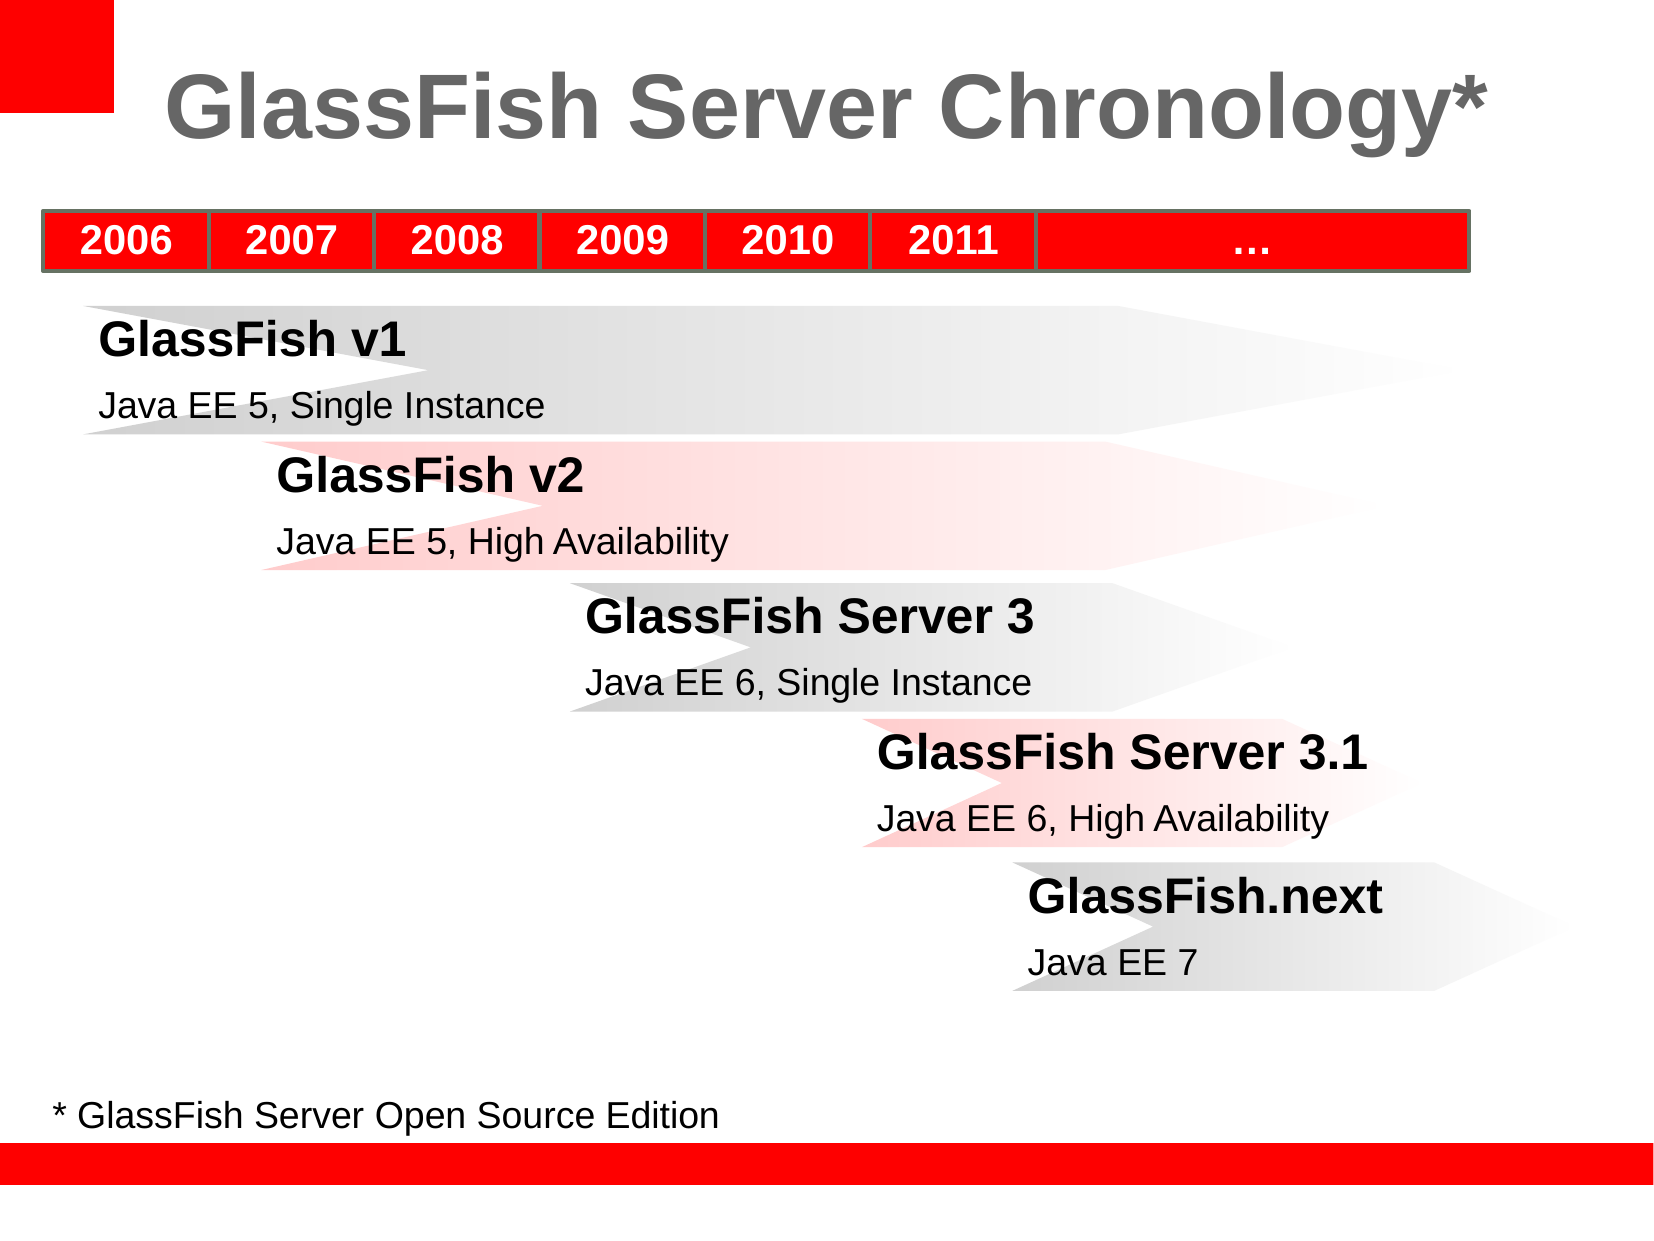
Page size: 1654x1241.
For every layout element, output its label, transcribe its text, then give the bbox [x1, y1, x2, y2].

text_box GlassFish.next Java EE 7 [1012, 862, 1576, 991]
text_box GlassFish v1 Java EE 5, Single Instance [83, 305, 1464, 435]
text_box GlassFish Server 3 Java EE 6, Single Instance [569, 583, 1294, 712]
text_box 2010 [704, 211, 870, 272]
text_box 2006 [43, 210, 208, 272]
text_box GlassFish Server 3.1 Java EE 6, High Availability [861, 718, 1423, 848]
text_box 2009 [539, 211, 704, 272]
text_box 2011 [870, 211, 1037, 272]
text_box 2008 [374, 211, 539, 272]
text_box … [1034, 210, 1470, 272]
picture [0, 0, 114, 113]
text_box GlassFish v2 Java EE 5, High Availability [261, 441, 1387, 571]
picture [0, 1143, 1654, 1185]
title GlassFish Server Chronology* [149, 31, 1595, 212]
text_box 2007 [208, 210, 375, 272]
text_box * GlassFish Server Open Source Edition [37, 1087, 737, 1145]
